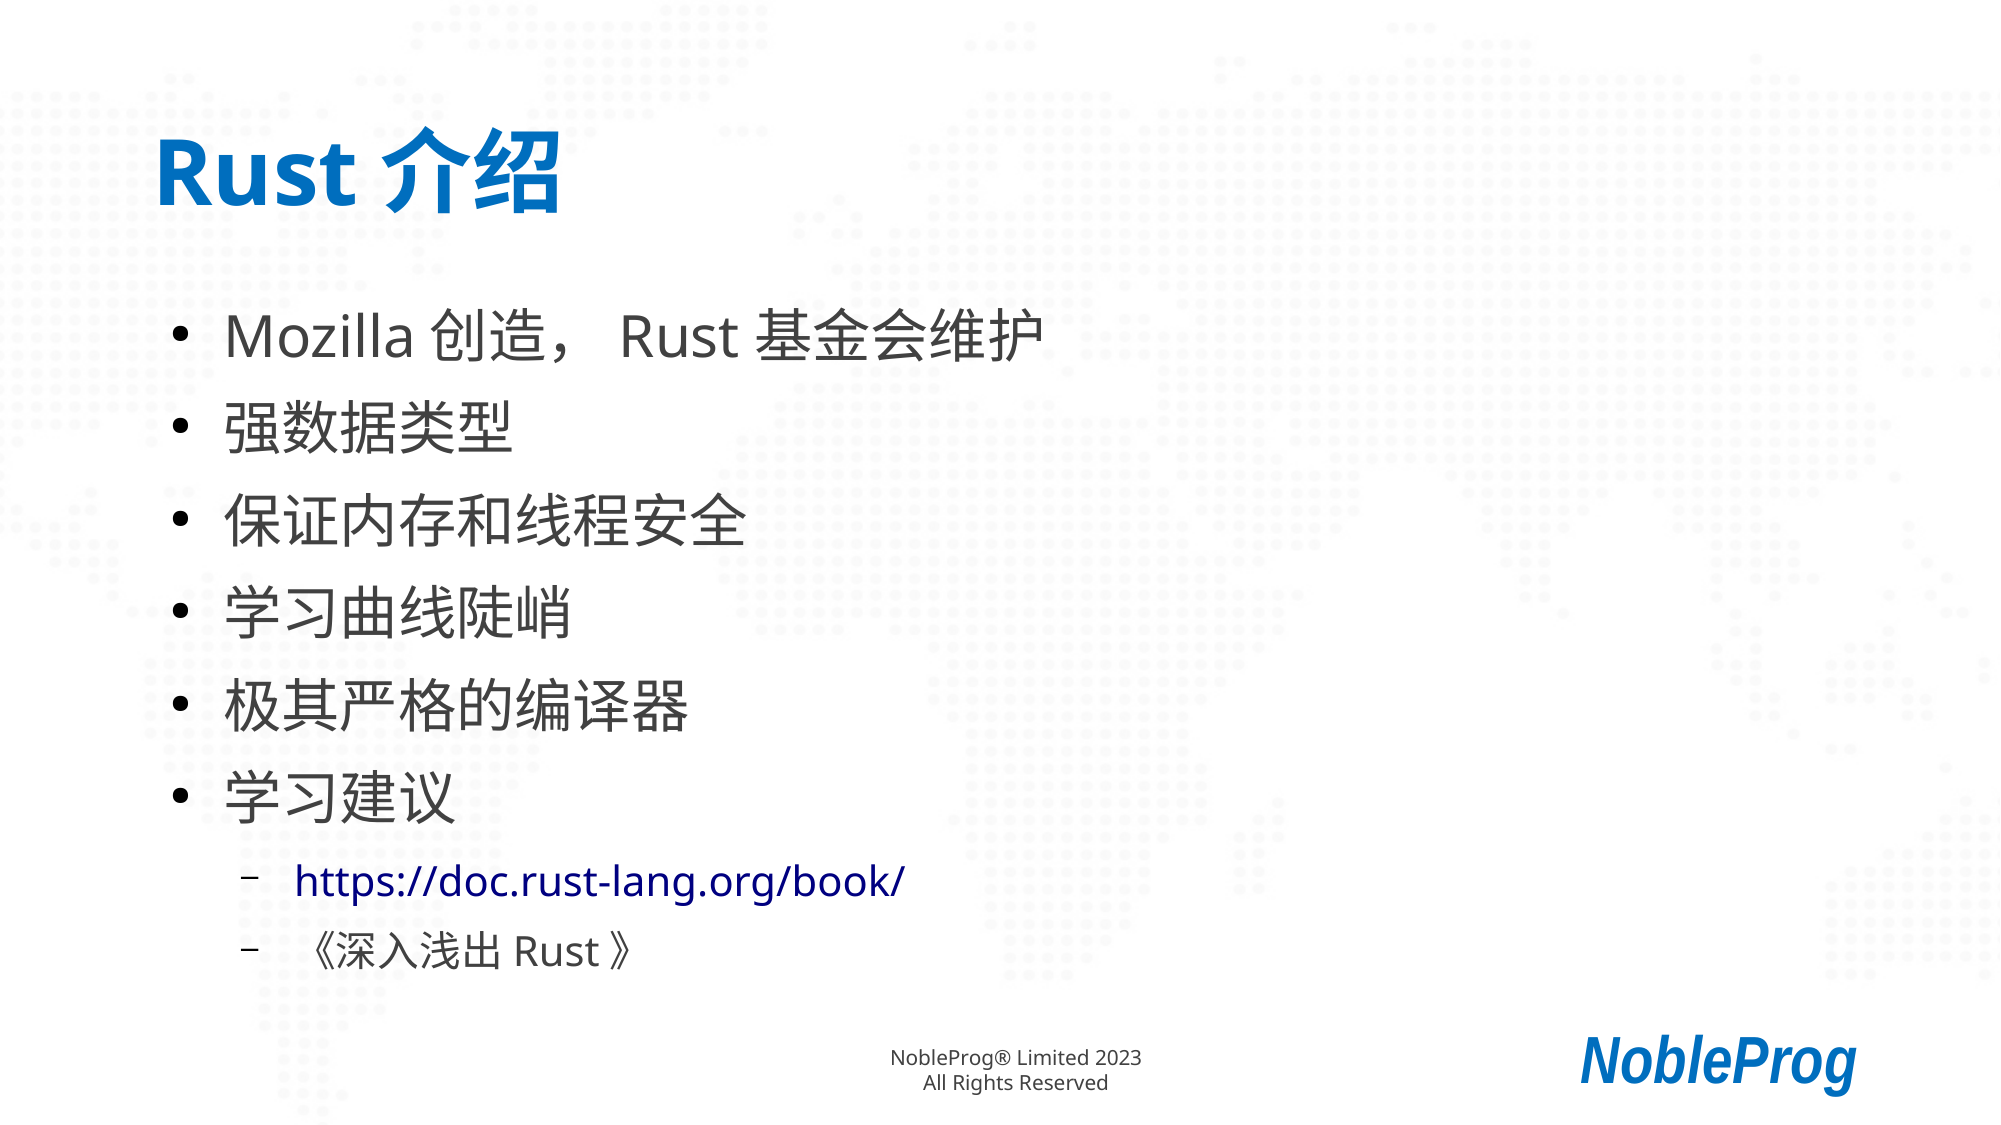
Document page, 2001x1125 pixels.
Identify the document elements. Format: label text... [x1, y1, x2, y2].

list Mozilla创造，Rust基金会维护 强数据类型 保证内存和线程安全 学习曲线陡峭 极其严格的编译器 学习建议 https://doc.rust-lang.org/book/ 《深入浅出Rust》 [137, 299, 1863, 1014]
title Rust介绍 [137, 59, 1863, 278]
